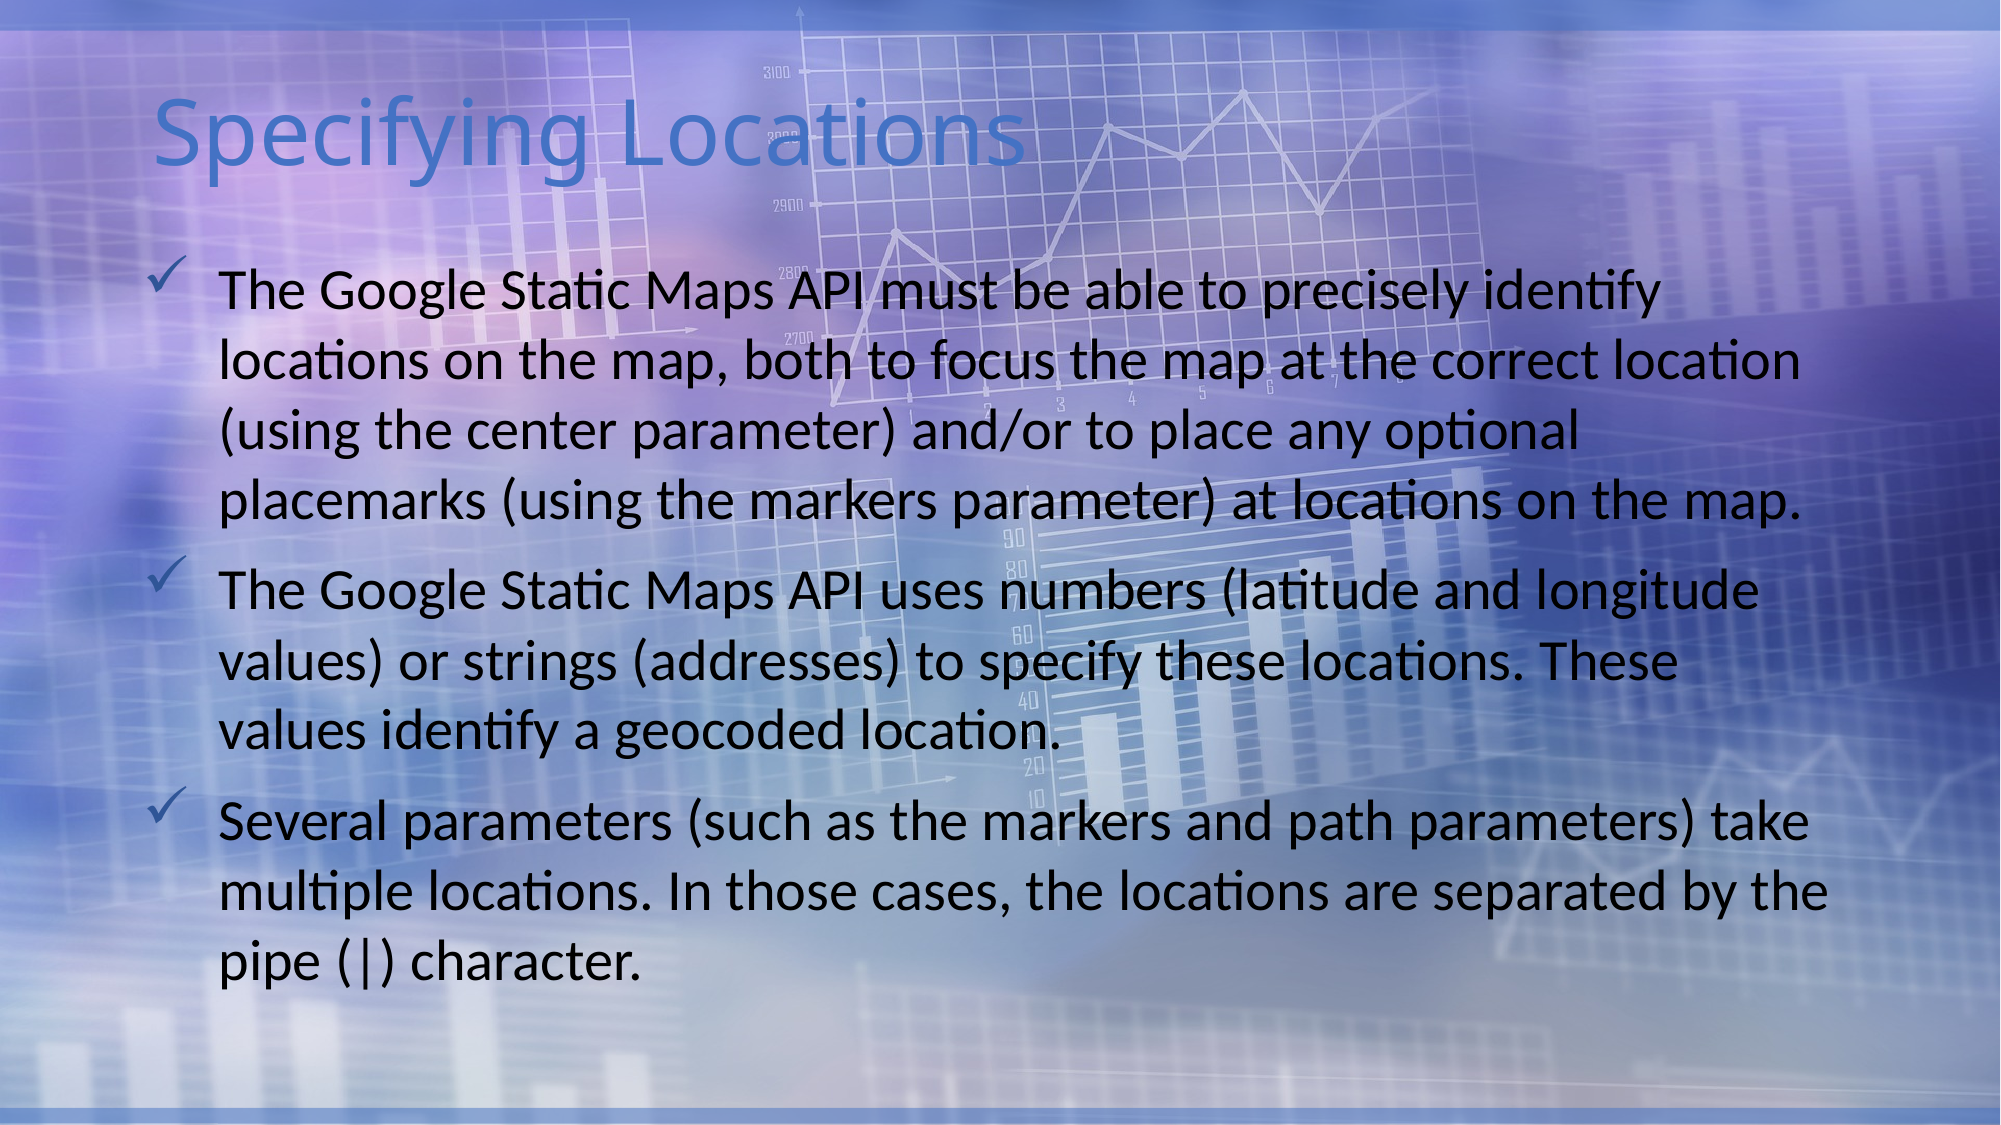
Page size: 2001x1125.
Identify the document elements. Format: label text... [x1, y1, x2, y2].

picture [0, 31, 2001, 1125]
title Specifying Locations [137, 59, 1863, 197]
list The Google Static Maps API must be able to precisely identify locations on the map, both to focus the map at the correct location (using the center parameter) and/or to place any optional placemarks (using the markers parameter) at locations on the map. The Google Static Maps API uses numbers (latitude and longitude values) or strings (addresses) to specify these locations. These values identify a geocoded location. Several parameters (such as the markers and path parameters) take multiple locations. In those cases, the locations are separated by the pipe (|) character. [127, 244, 1853, 1017]
